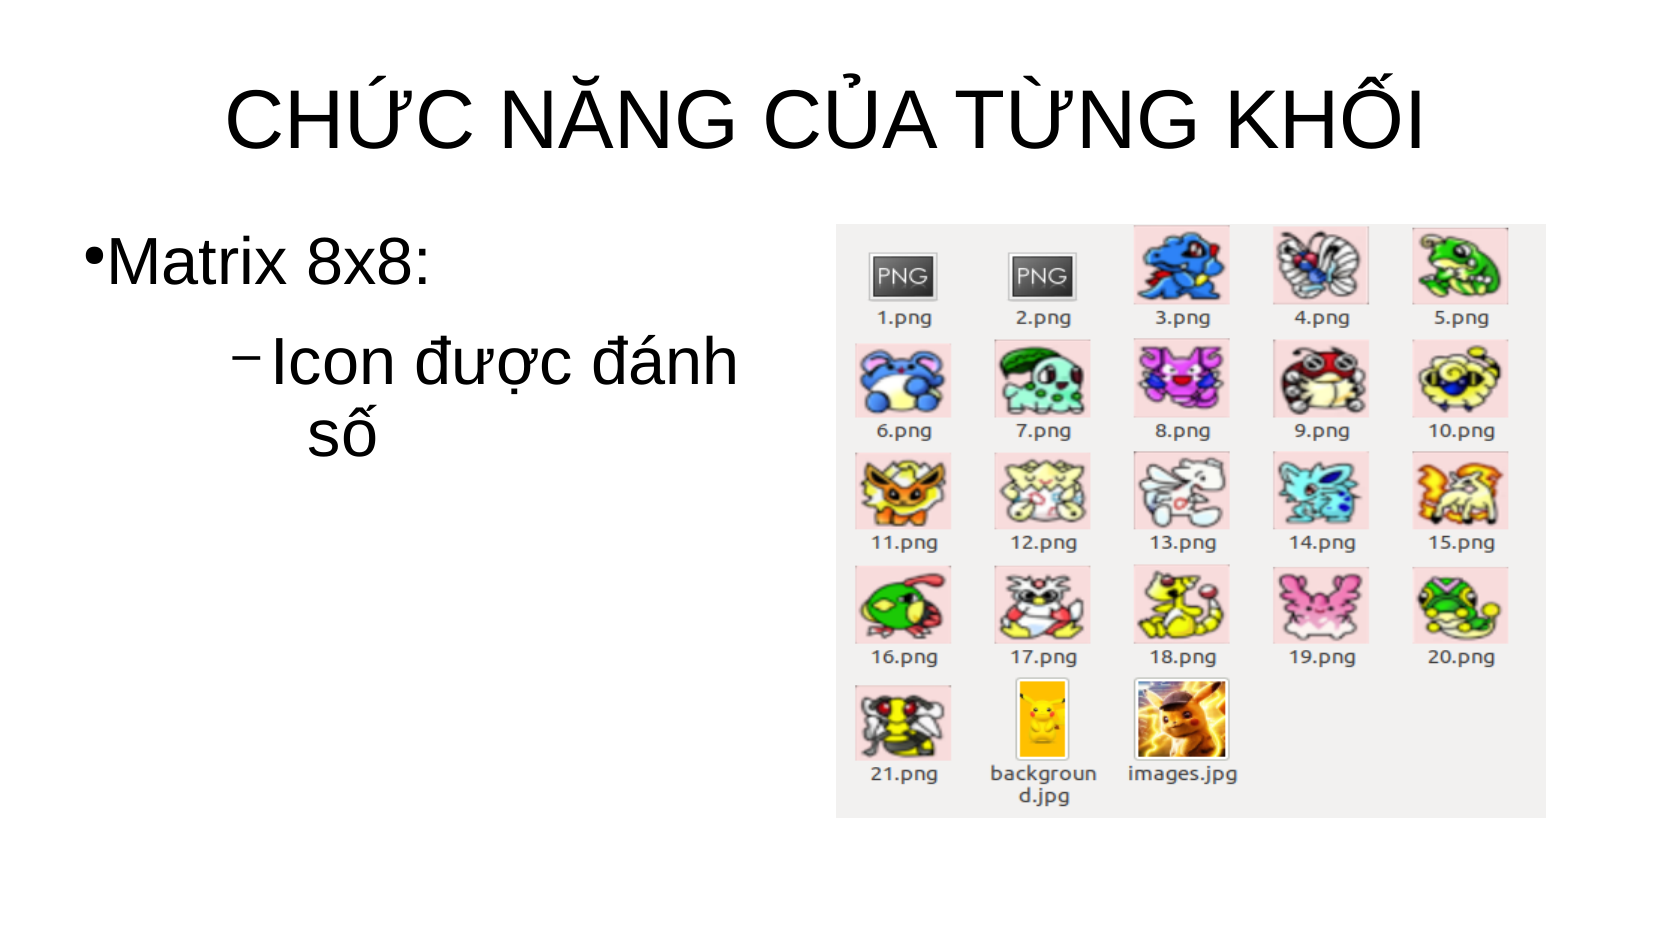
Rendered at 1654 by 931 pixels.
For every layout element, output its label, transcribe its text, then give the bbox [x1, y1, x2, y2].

picture [836, 224, 1546, 818]
list Matrix 8x8: Icon được đánh số [82, 217, 809, 758]
title CHỨC NĂNG CỦA TỪNG KHỐI [82, 37, 1571, 193]
